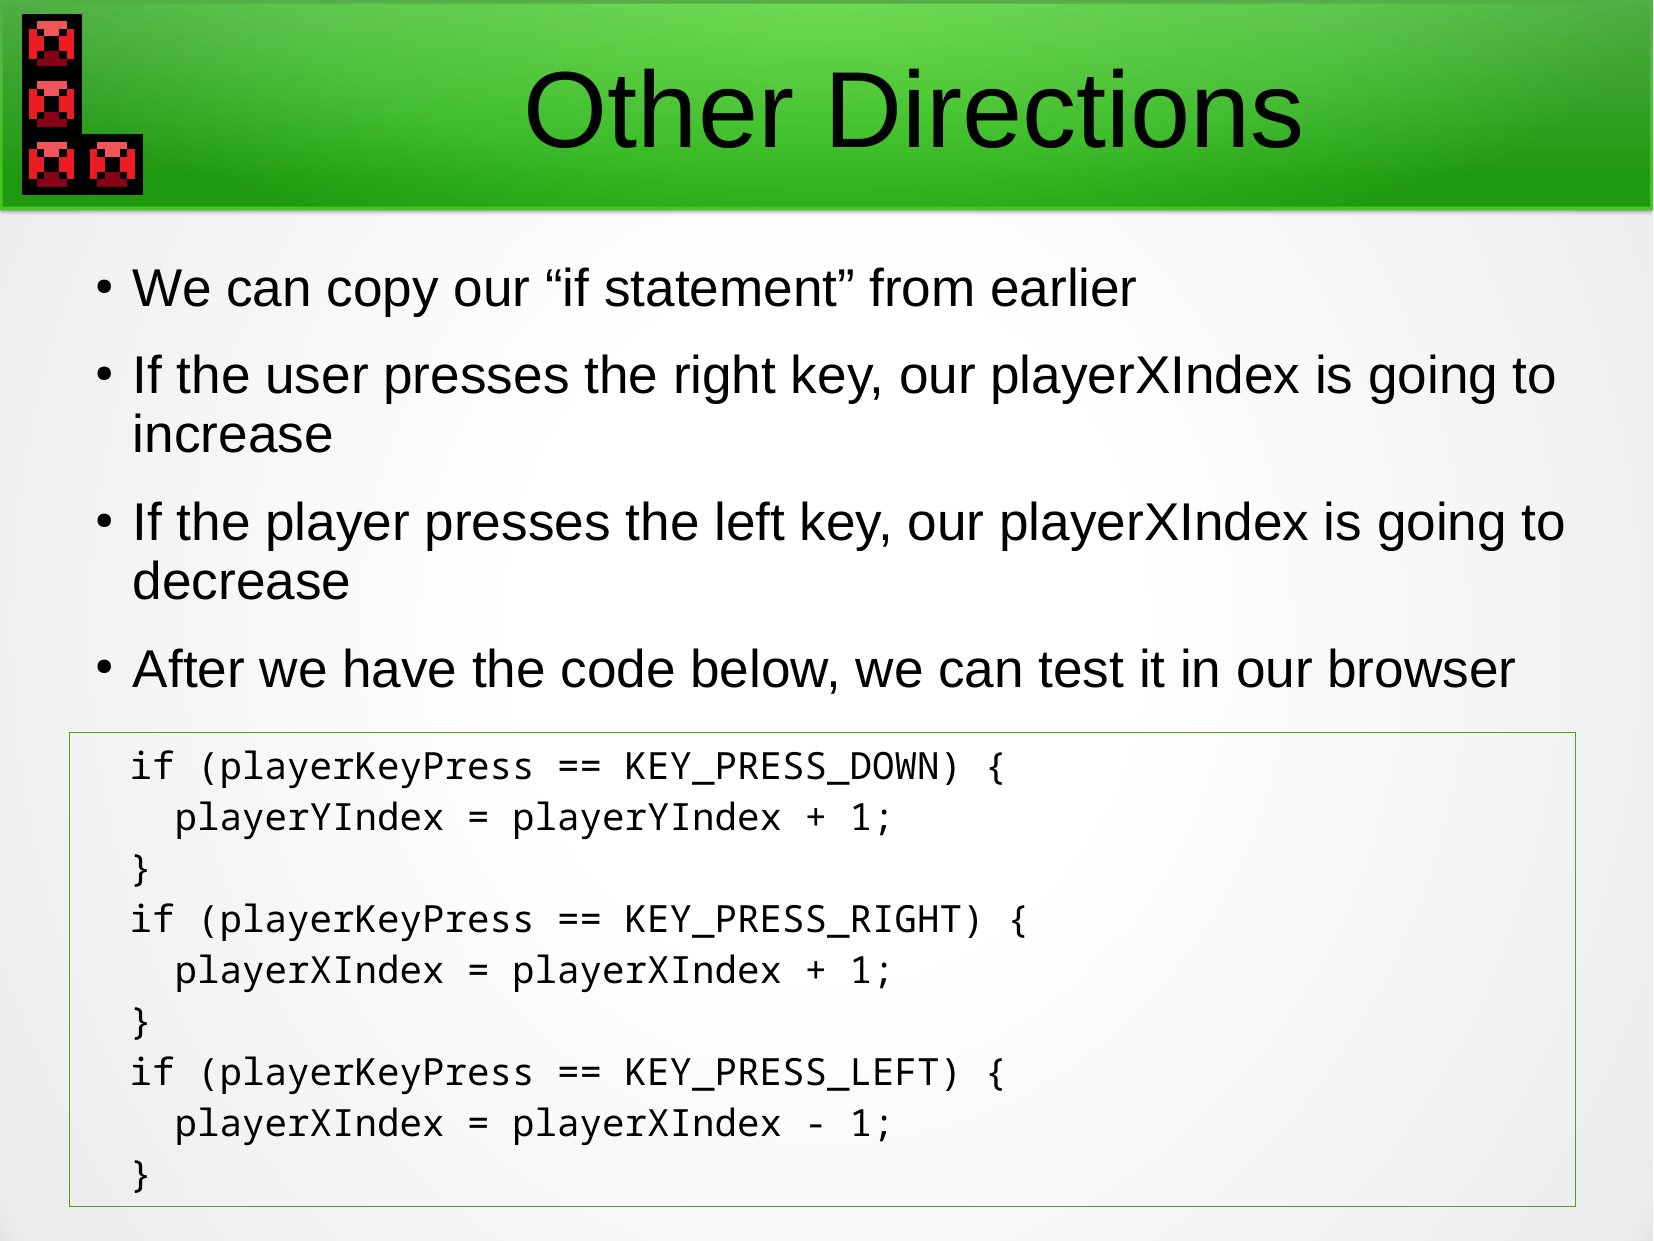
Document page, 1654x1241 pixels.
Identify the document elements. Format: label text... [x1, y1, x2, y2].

picture [22, 14, 143, 195]
list We can copy our “if statement” from earlier If the user presses the right key, our playerXIndex is going to increase If the player presses the left key, our playerXIndex is going to decrease After we have the code below, we can test it in our browser [82, 257, 1576, 709]
title Other Directions [195, 30, 1636, 190]
text_box if (playerKeyPress == KEY_PRESS_DOWN) { playerYIndex = playerYIndex + 1; } if (playerKeyPress == KEY_PRESS_RIGHT) { playerXIndex = playerXIndex + 1; } if (playerKeyPress == KEY_PRESS_LEFT) { playerXIndex = playerXIndex - 1; } [69, 732, 1576, 1173]
